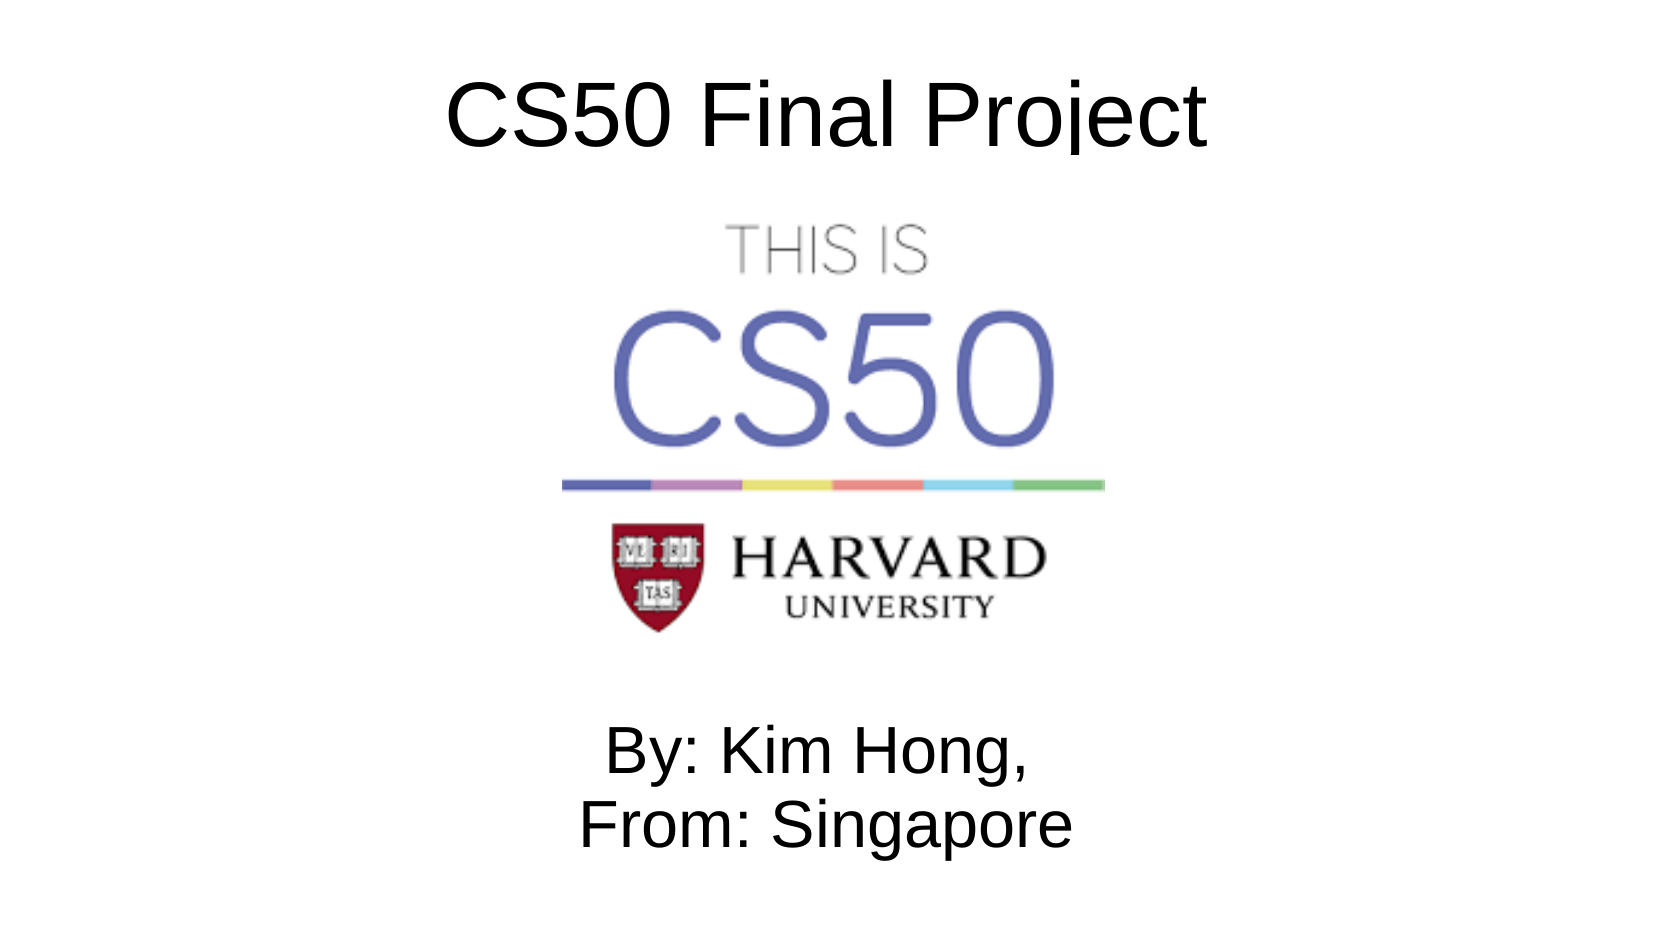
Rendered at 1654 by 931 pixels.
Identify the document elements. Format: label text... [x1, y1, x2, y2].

subtitle By: Kim Hong, From: Singapore [82, 712, 1571, 863]
picture [562, 155, 1105, 698]
title CS50 Final Project [82, 37, 1571, 193]
